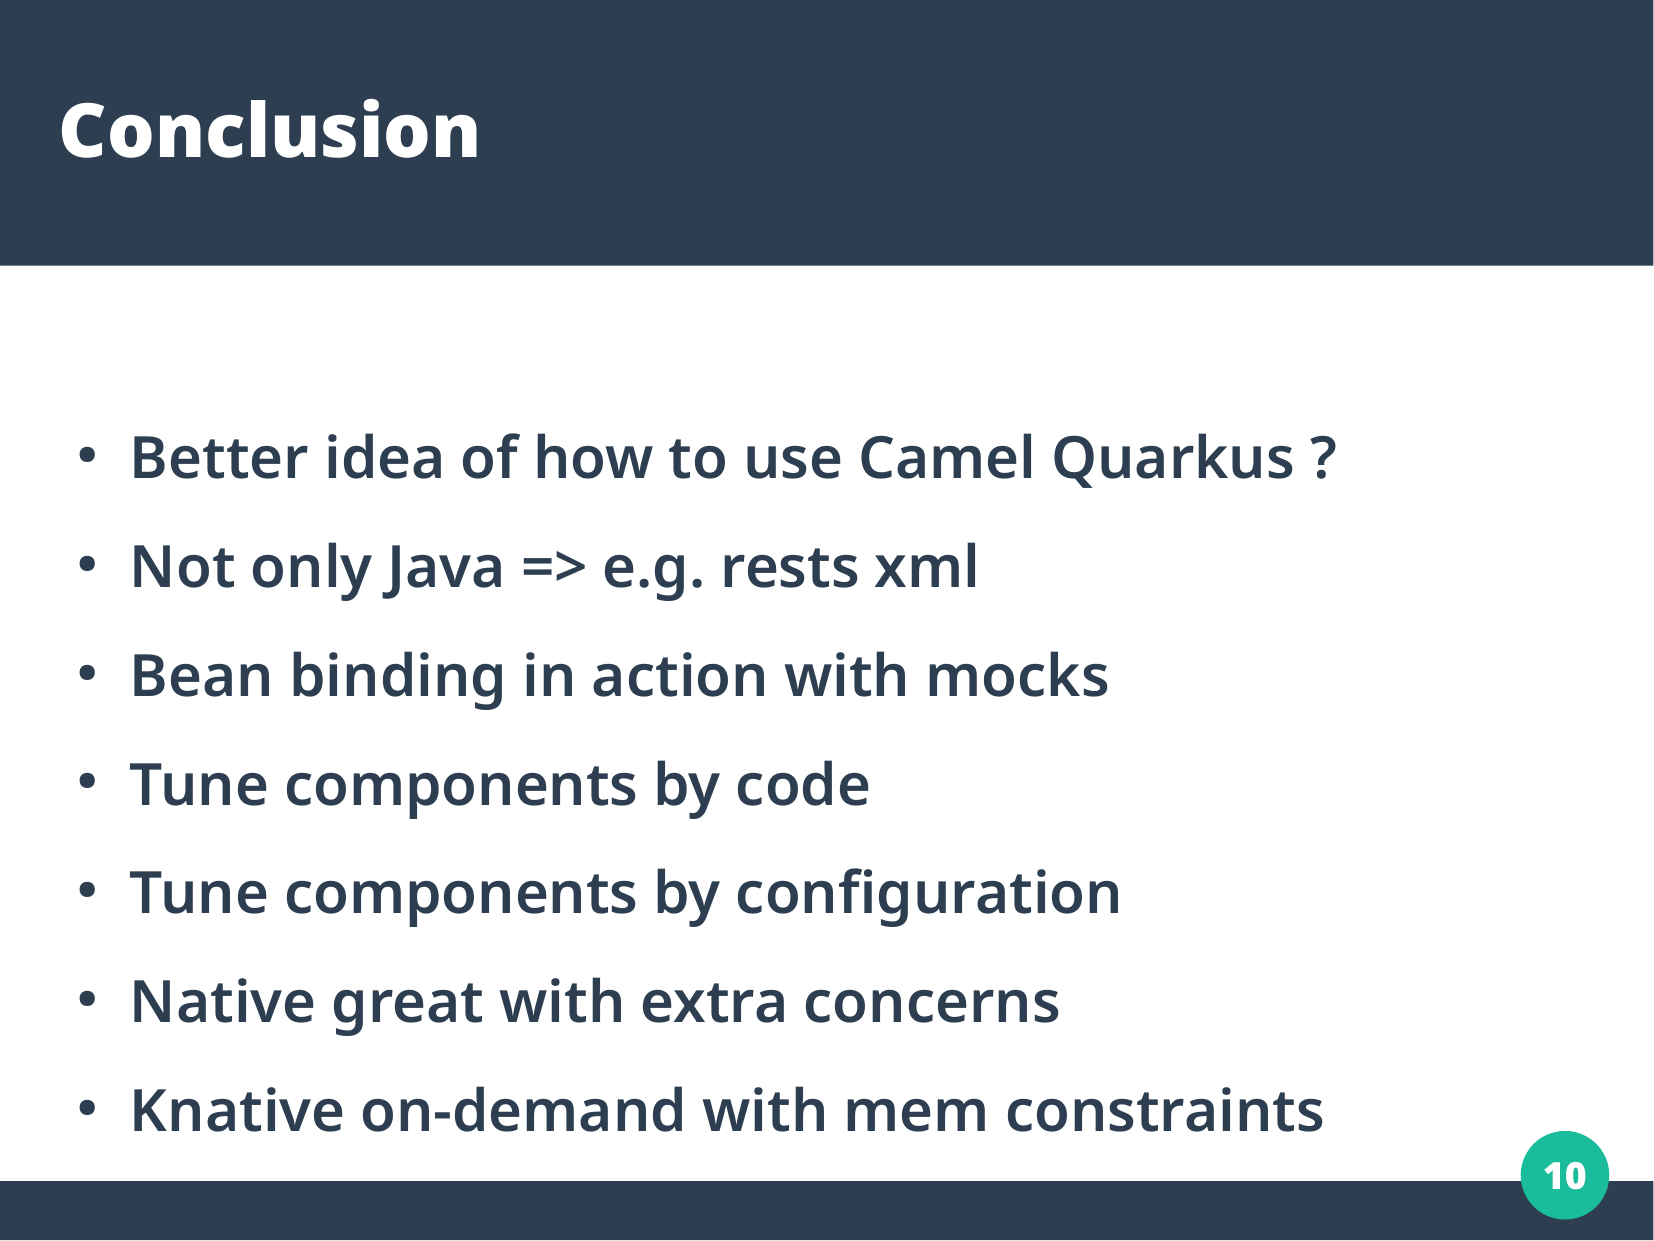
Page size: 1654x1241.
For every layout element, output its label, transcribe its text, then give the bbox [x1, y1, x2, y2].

title Conclusion [59, 49, 1595, 207]
list Better idea of how to use Camel Quarkus ? Not only Java => e.g. rests xml Bean binding in action with mocks Tune components by code Tune components by configuration Native great with extra concerns Knative on-demand with mem constraints [59, 324, 1595, 1152]
